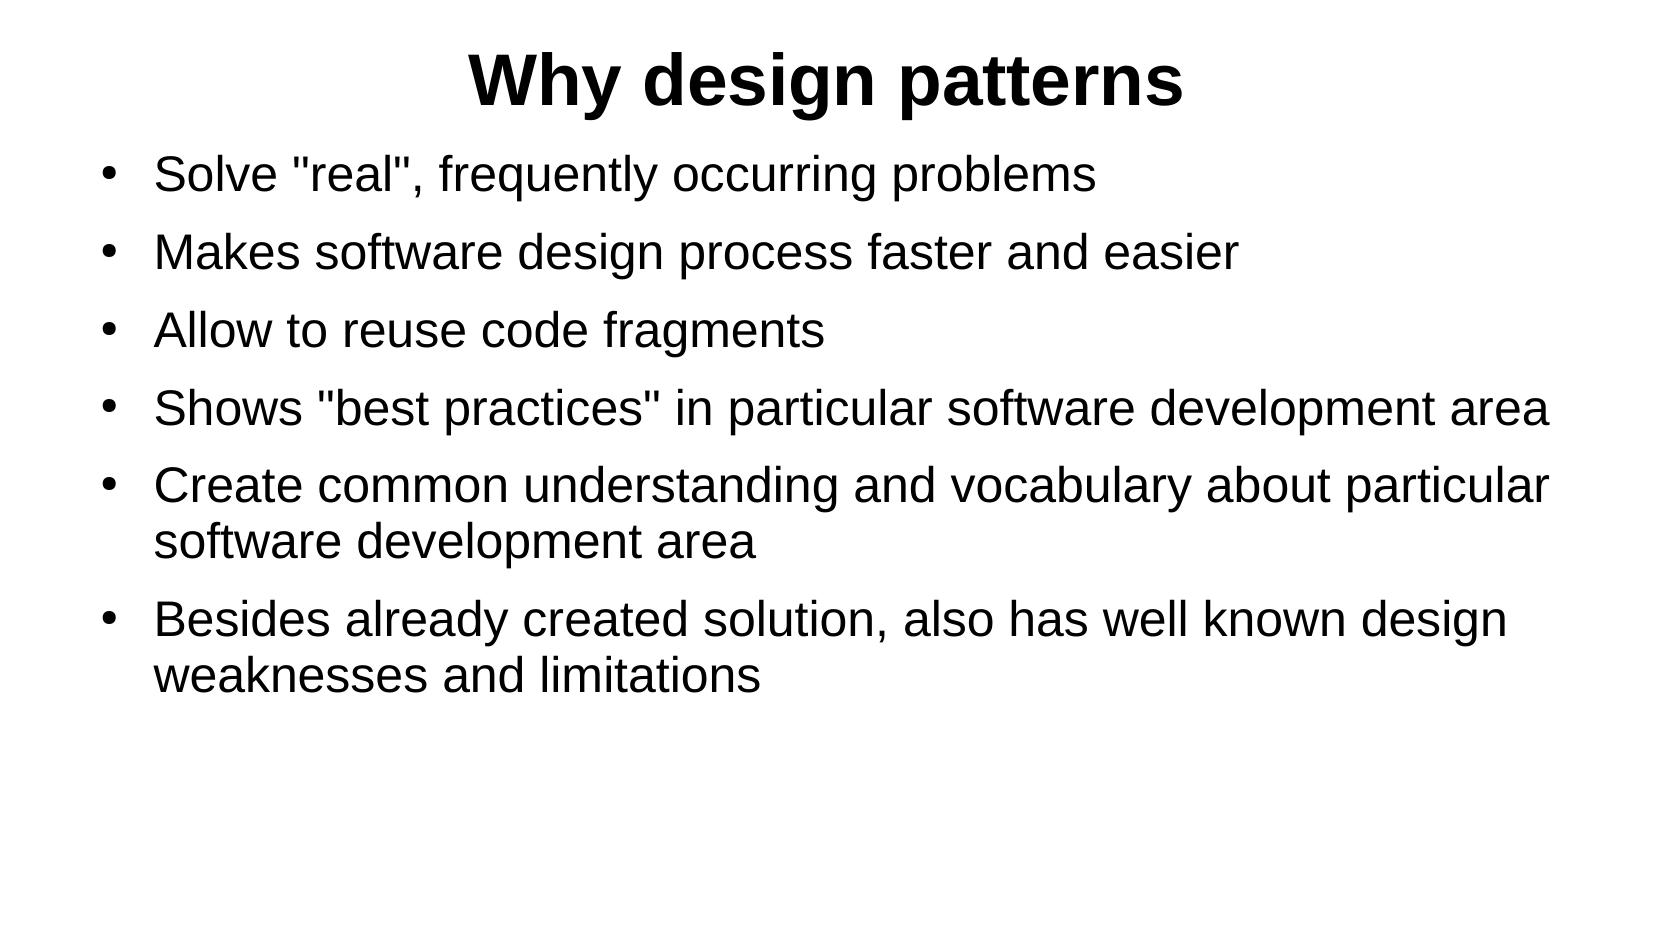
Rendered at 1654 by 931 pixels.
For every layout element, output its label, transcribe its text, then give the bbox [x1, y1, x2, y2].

title Why design patterns [82, 37, 1571, 124]
list Solve "real", frequently occurring problems Makes software design process faster and easier Allow to reuse code fragments Shows "best practices" in particular software development area Create common understanding and vocabulary about particular software development area Besides already created solution, also has well known design weaknesses and limitations [82, 146, 1561, 867]
